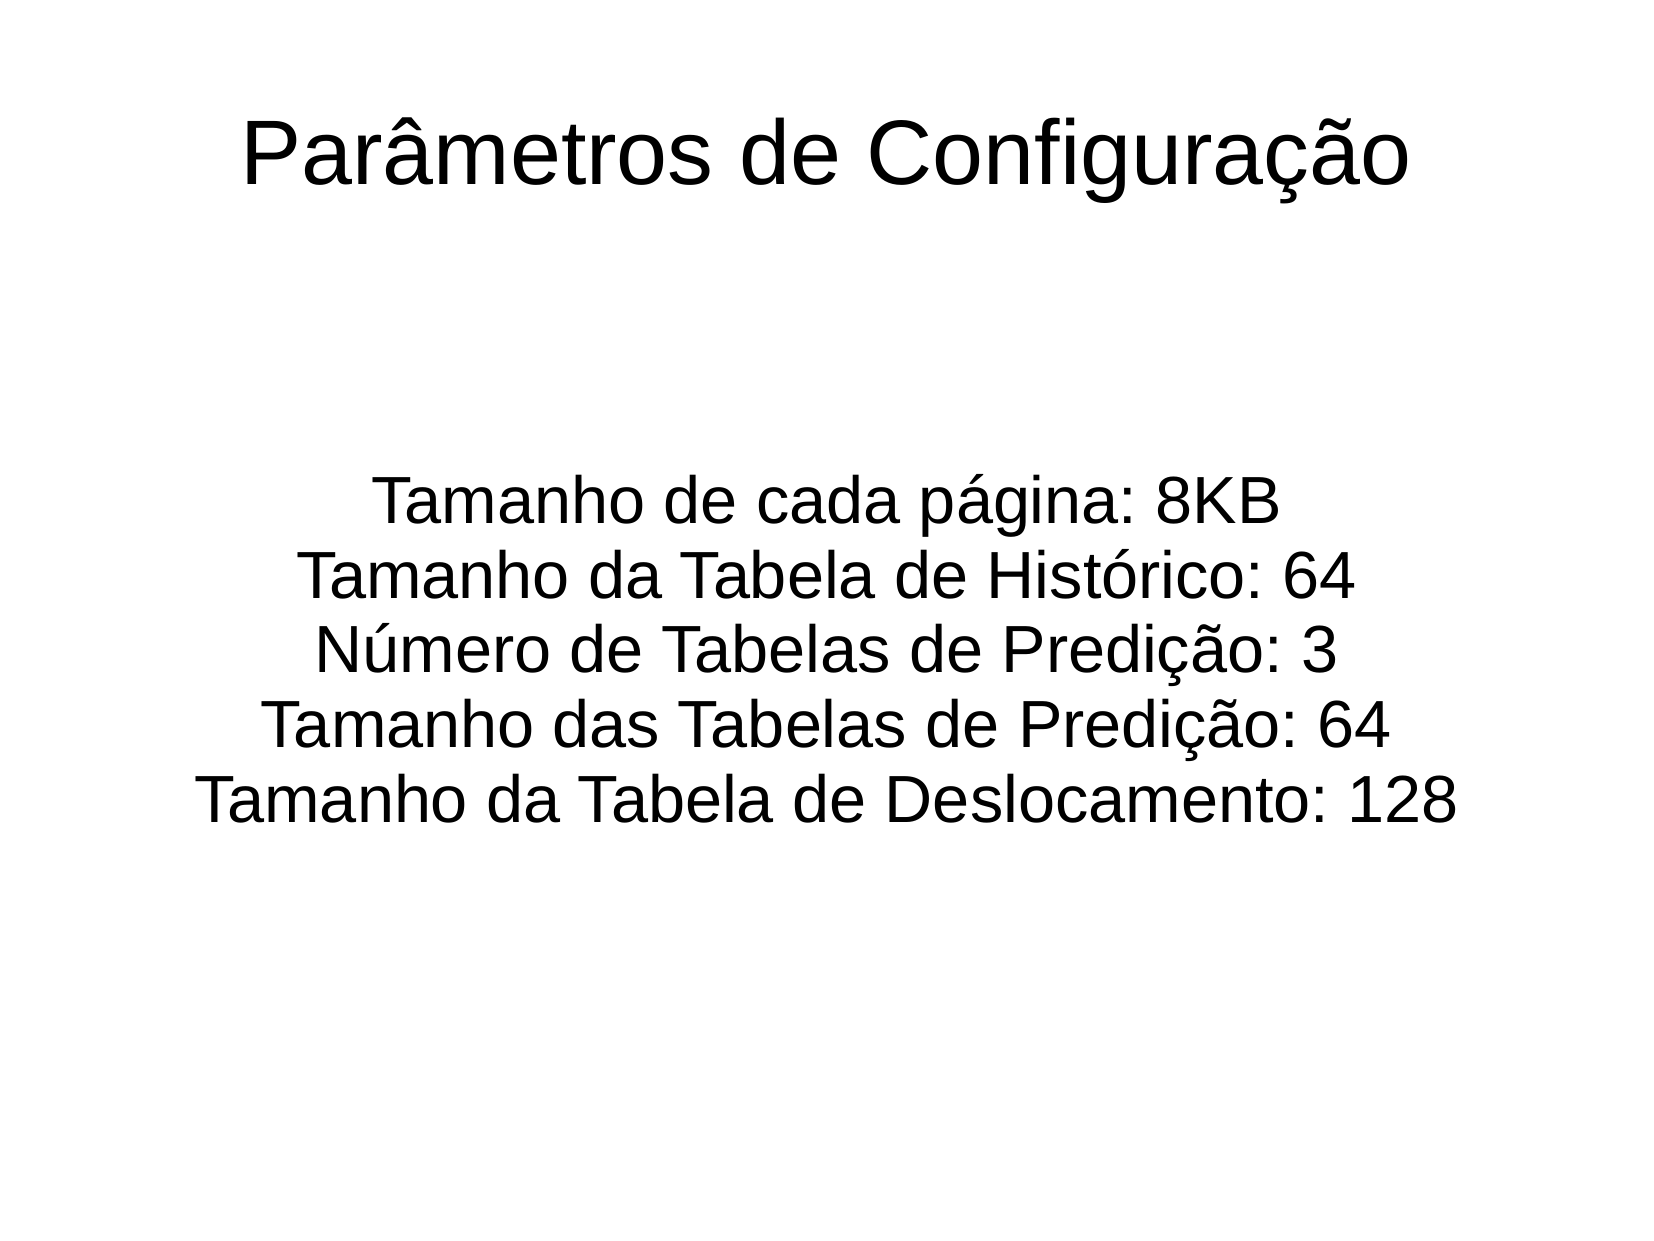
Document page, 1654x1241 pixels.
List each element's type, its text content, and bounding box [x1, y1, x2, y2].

title Parâmetros de Configuração [82, 49, 1571, 257]
subtitle Tamanho de cada página: 8KB Tamanho da Tabela de Histórico: 64 Número de Tabelas de Predição: 3 Tamanho das Tabelas de Predição: 64 Tamanho da Tabela de Deslocamento: 128 [82, 290, 1571, 1010]
